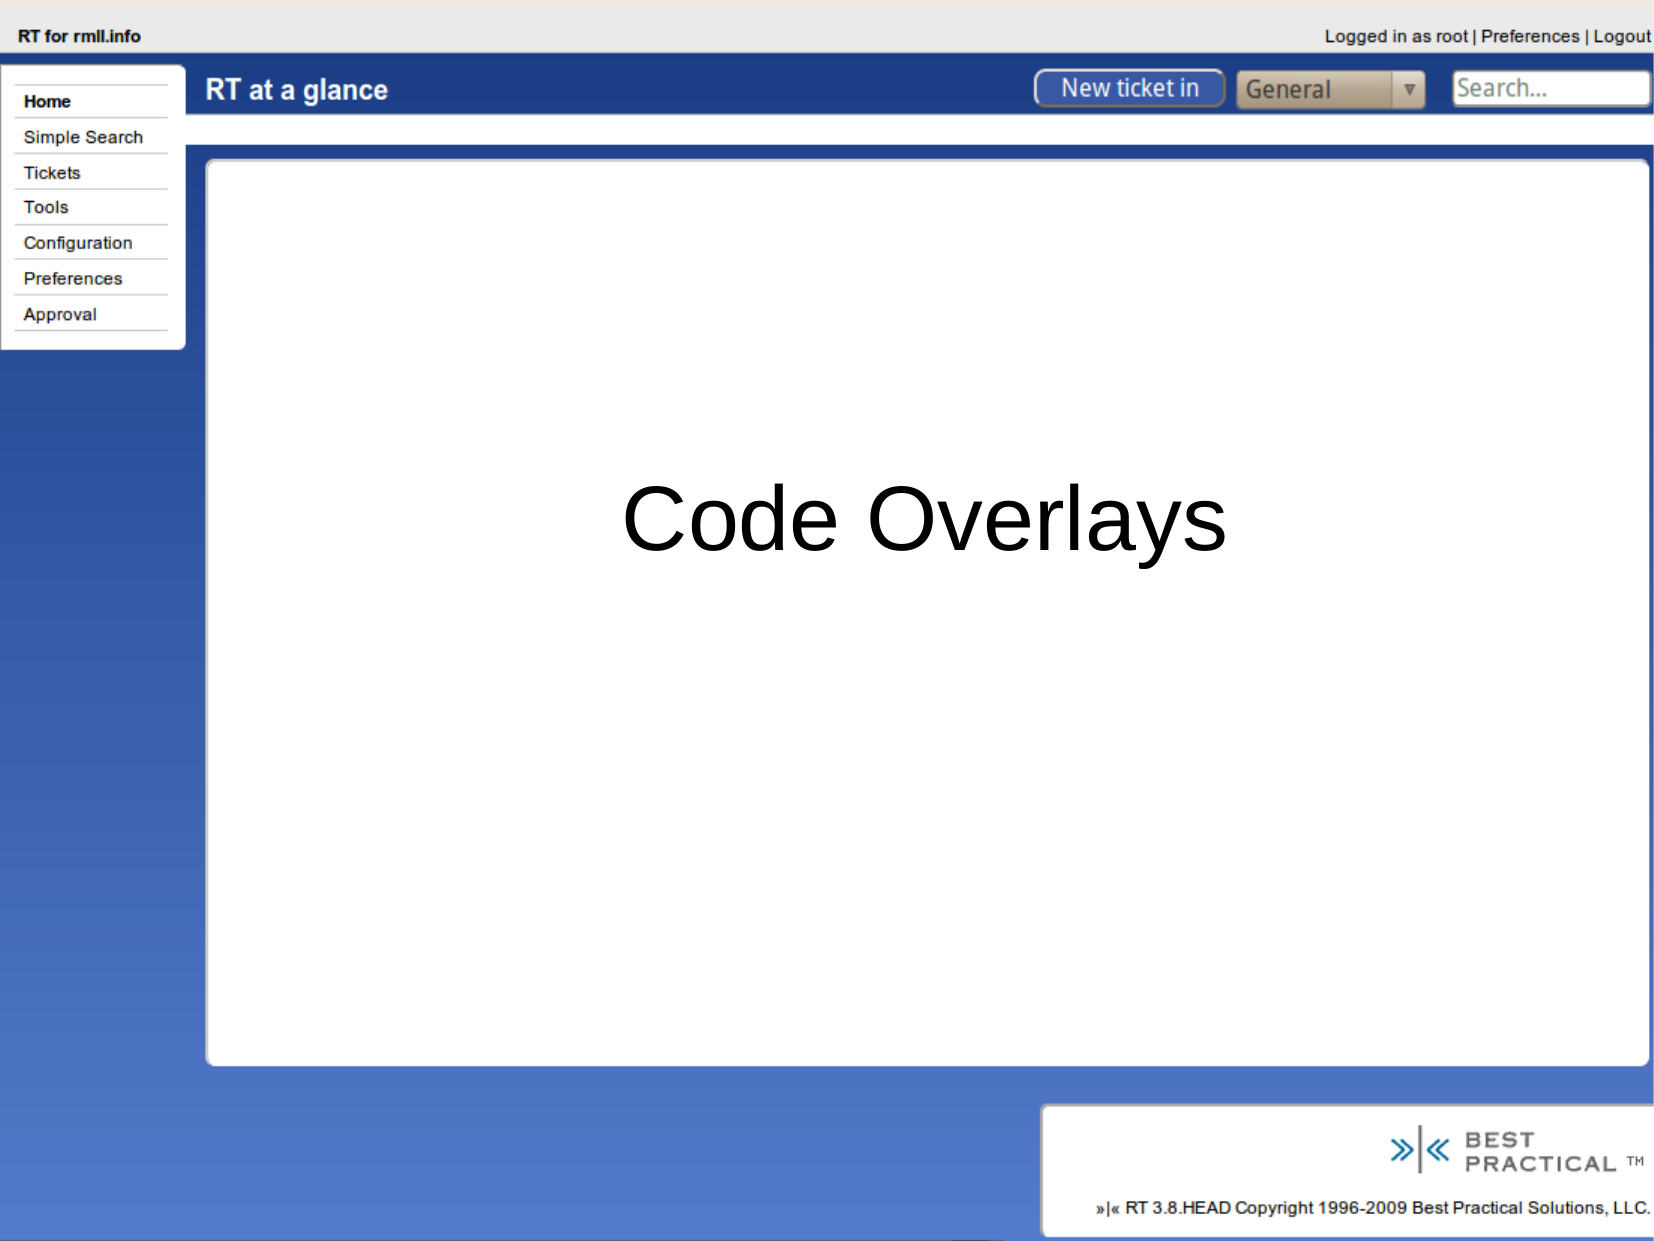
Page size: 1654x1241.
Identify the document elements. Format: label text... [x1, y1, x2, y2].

title Code Overlays [280, 428, 1571, 609]
picture [468, 0, 1654, 1241]
